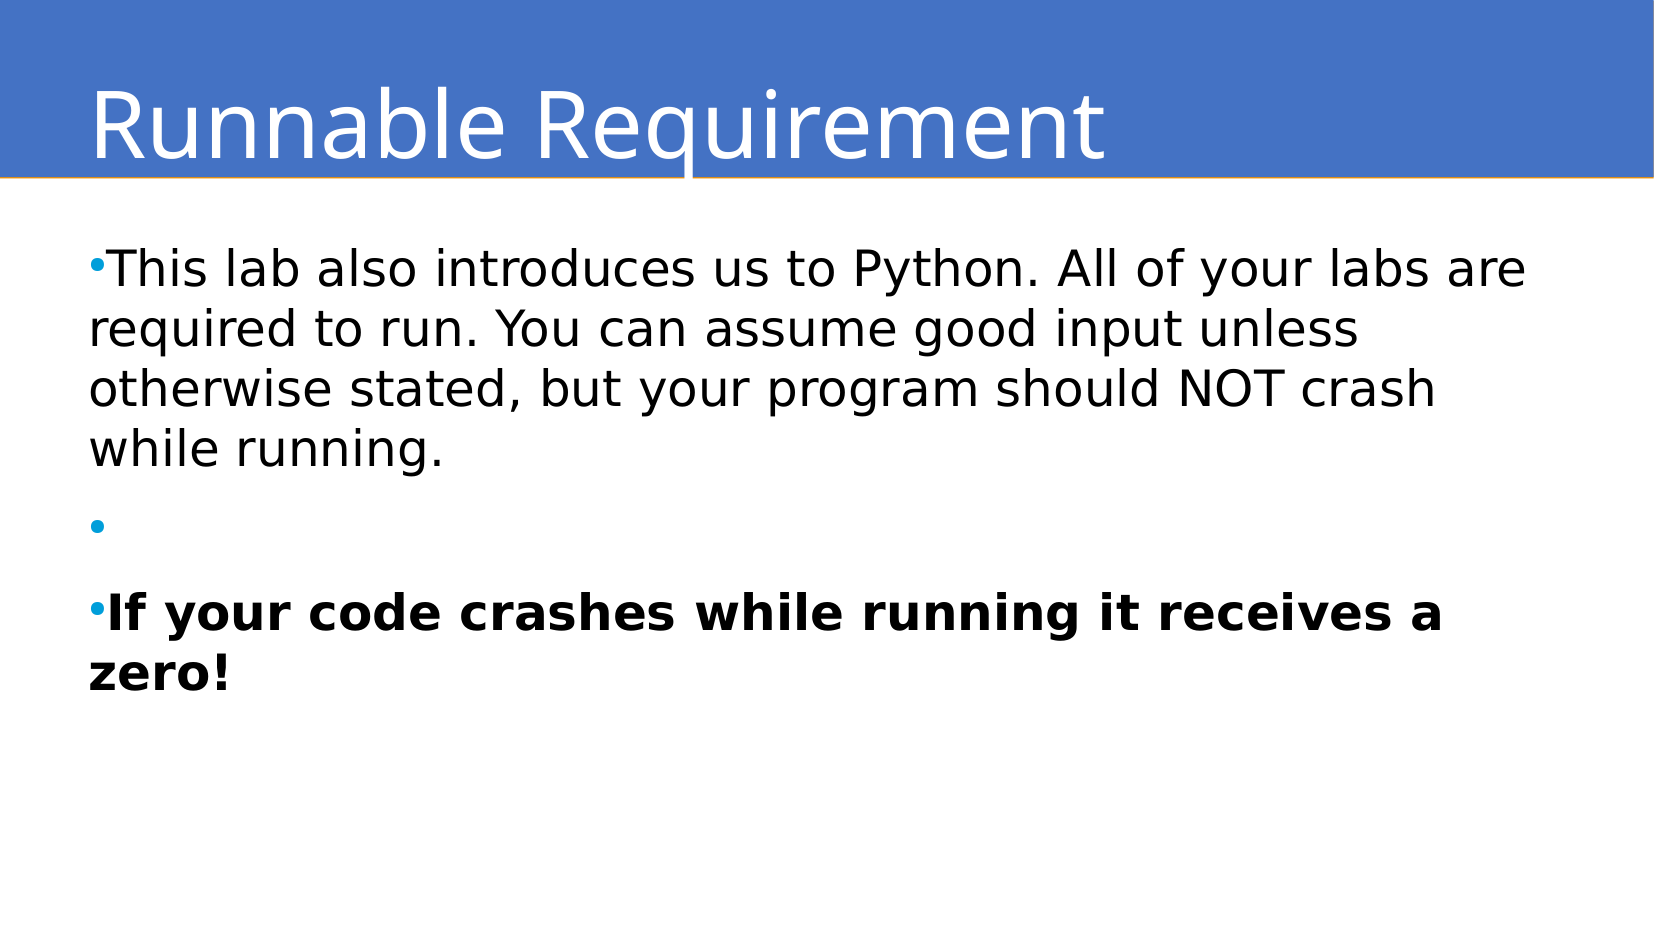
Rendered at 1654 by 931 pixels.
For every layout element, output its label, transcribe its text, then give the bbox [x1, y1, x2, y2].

list This lab also introduces us to Python. All of your labs are required to run. You can assume good input unless otherwise stated, but your program should NOT crash while running. If your code crashes while running it receives a zero! [88, 236, 1565, 813]
title Runnable Requirement [88, 14, 1565, 178]
